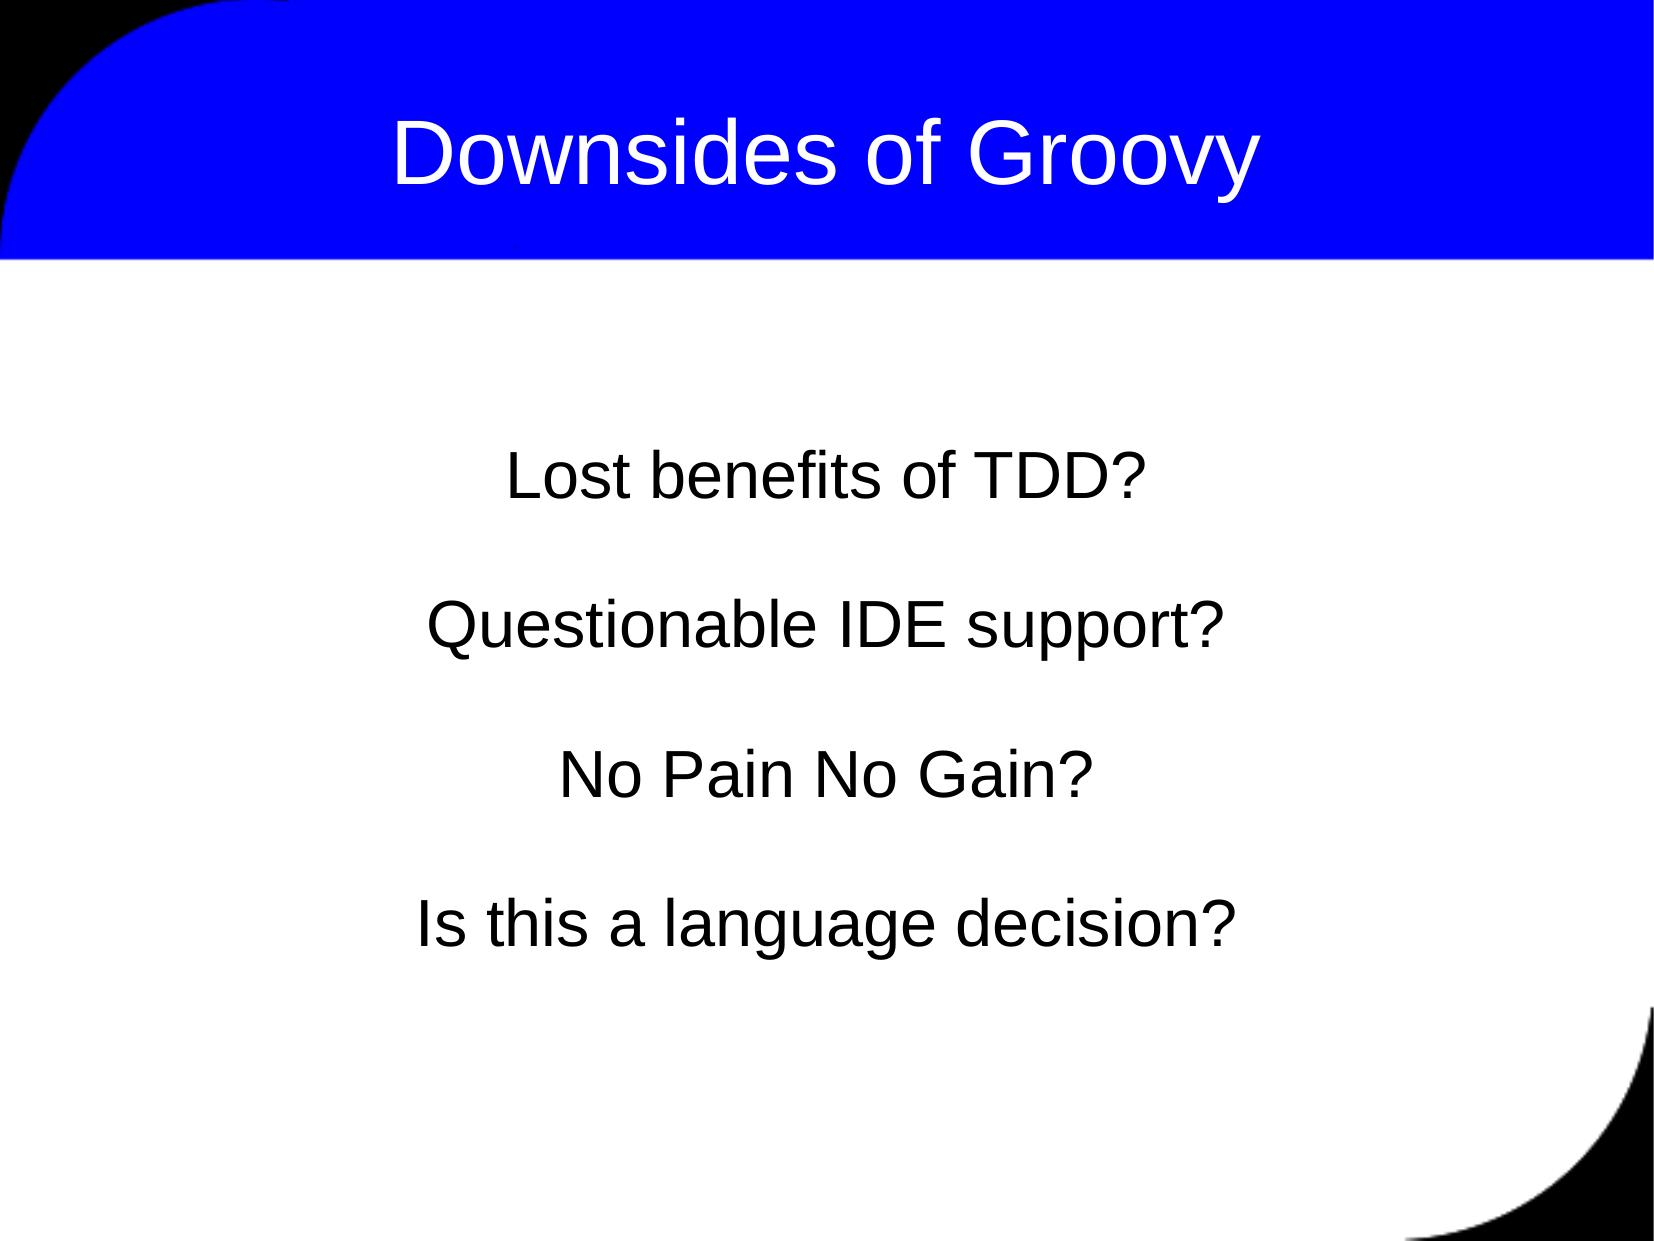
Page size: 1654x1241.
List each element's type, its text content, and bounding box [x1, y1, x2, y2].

subtitle Lost benefits of TDD? Questionable IDE support? No Pain No Gain? Is this a language decision? [82, 297, 1571, 1102]
picture [0, 0, 1654, 1241]
title Downsides of Groovy [82, 56, 1571, 250]
